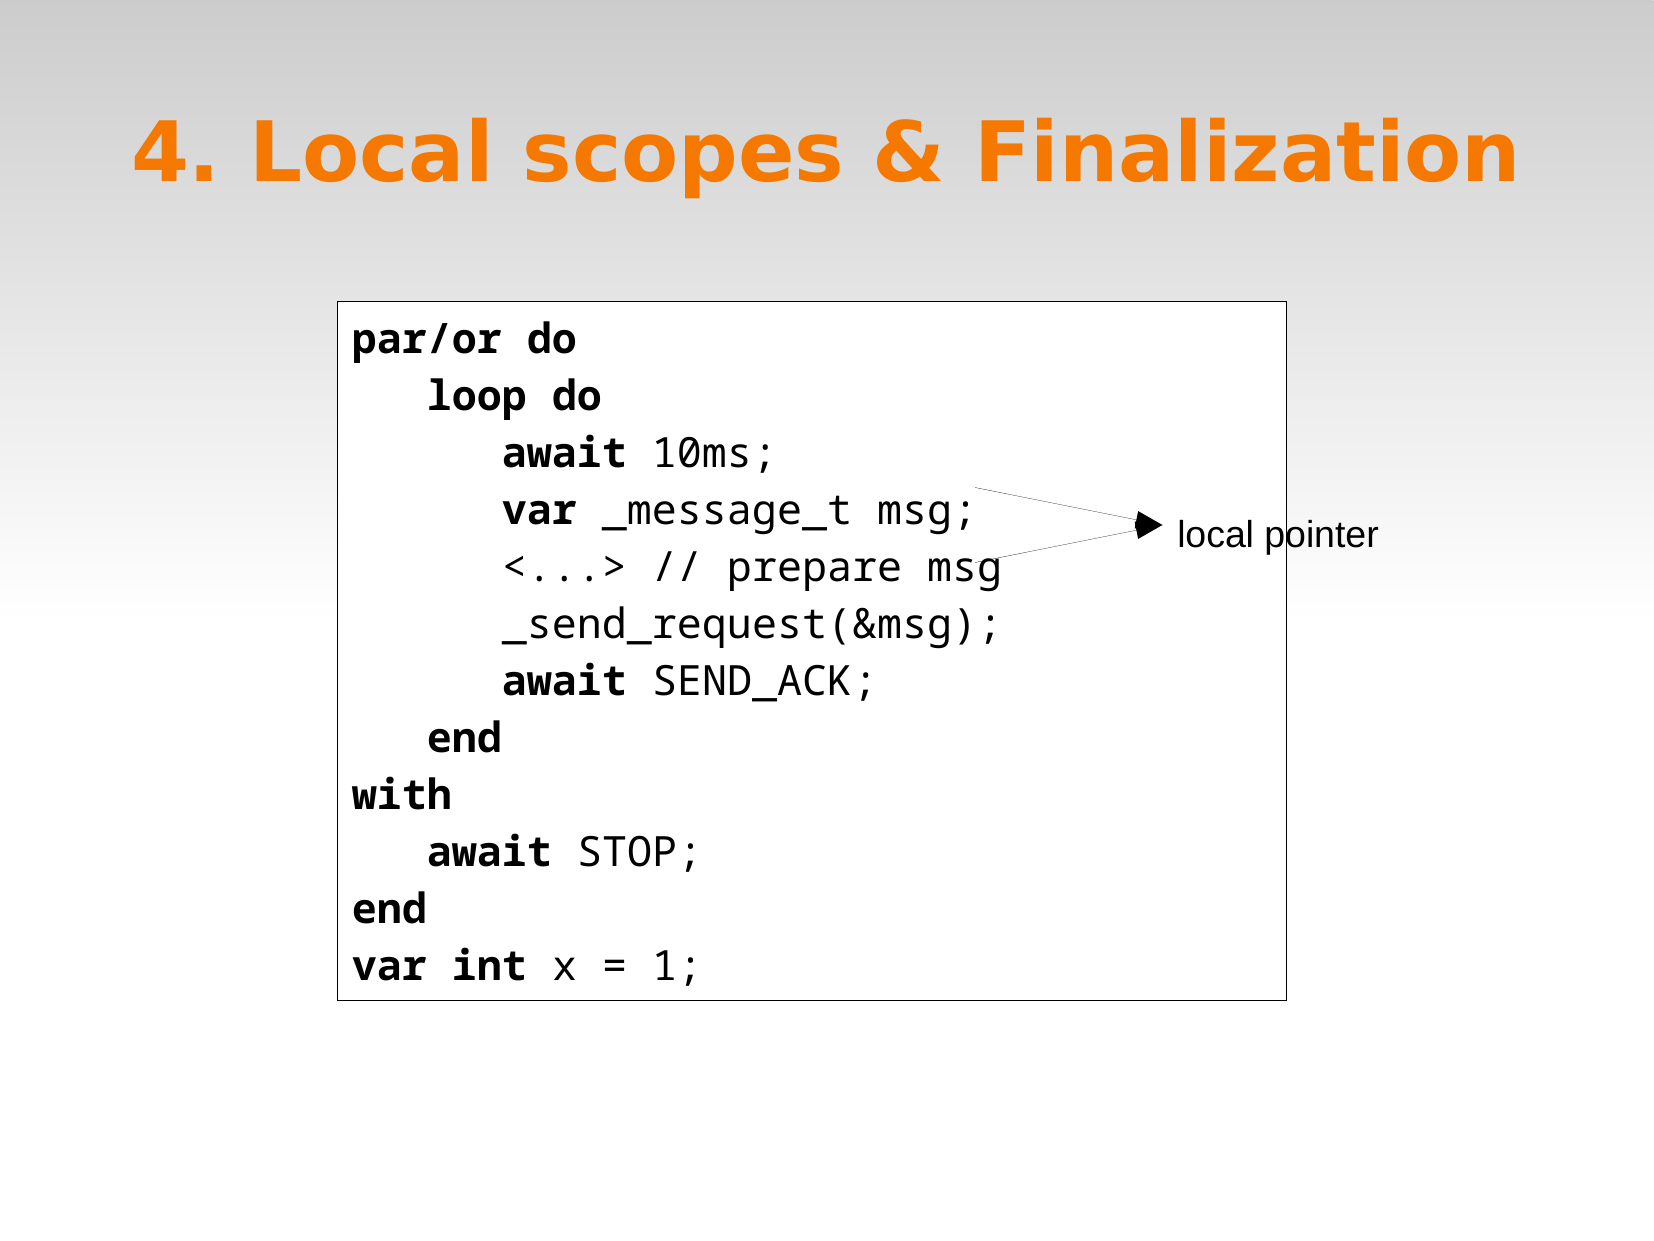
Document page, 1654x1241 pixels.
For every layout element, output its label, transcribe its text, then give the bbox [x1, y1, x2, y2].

title 4. Local scopes & Finalization [82, 49, 1571, 257]
text_box local pointer [1162, 505, 1394, 563]
text_box par/or do loop do await 10ms; var _message_t msg; <...> // prepare msg _send_request(&msg); await SEND_ACK; end with await STOP; end var int x = 1; [337, 301, 1287, 914]
